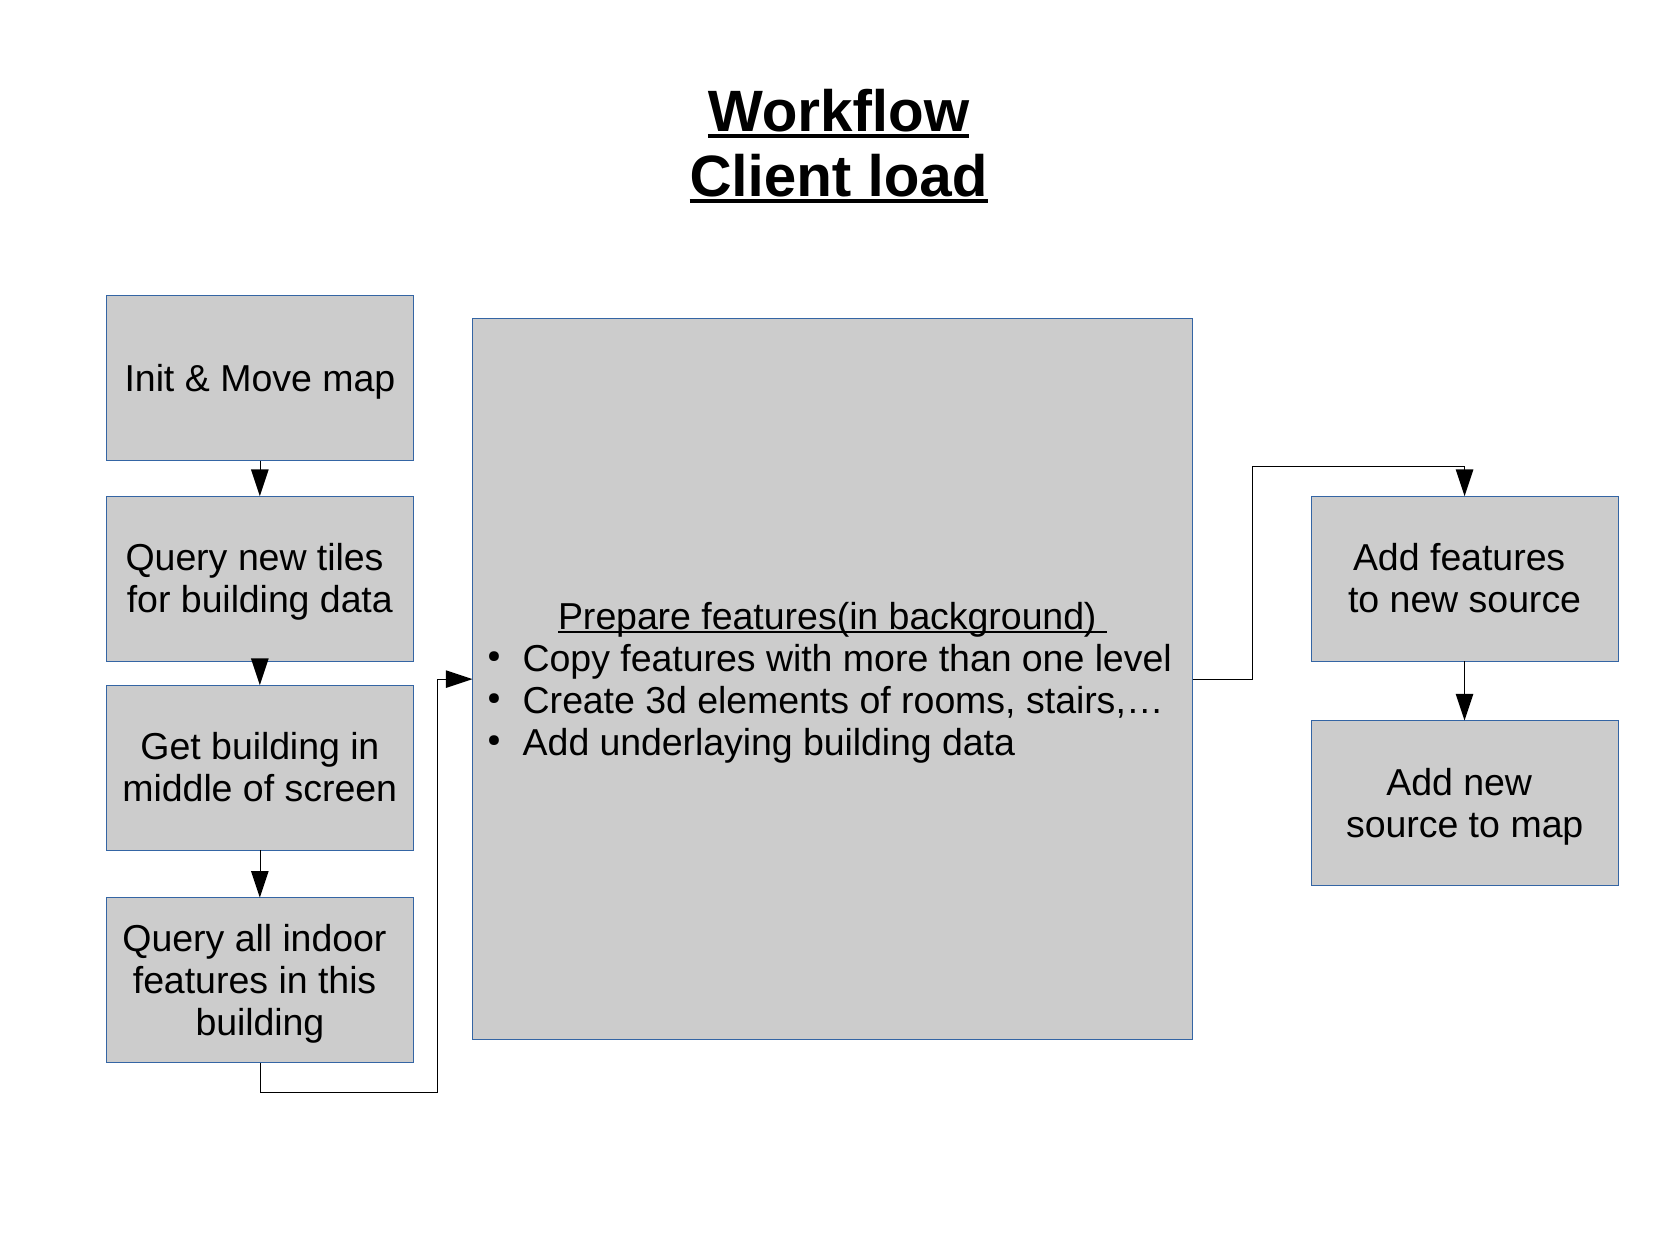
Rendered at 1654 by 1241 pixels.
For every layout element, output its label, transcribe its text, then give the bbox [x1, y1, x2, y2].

text_box Add new source to map [1311, 720, 1619, 886]
text_box Prepare features(in background) Copy features with more than one level Create 3d elements of rooms, stairs,… Add underlaying building data [472, 318, 1193, 1040]
text_box Get building in middle of screen [106, 685, 414, 851]
text_box Add features to new source [1311, 496, 1619, 662]
text_box Workflow Client load [673, 71, 1004, 217]
text_box Init & Move map [106, 295, 414, 461]
text_box Query all indoor features in this building [106, 897, 414, 1063]
text_box Query new tiles for building data [106, 496, 414, 662]
text_box Prepare features(in background) Copy features with more than one level Create 3d elements of rooms, stairs,… Add underlaying building data [472, 680, 803, 1040]
